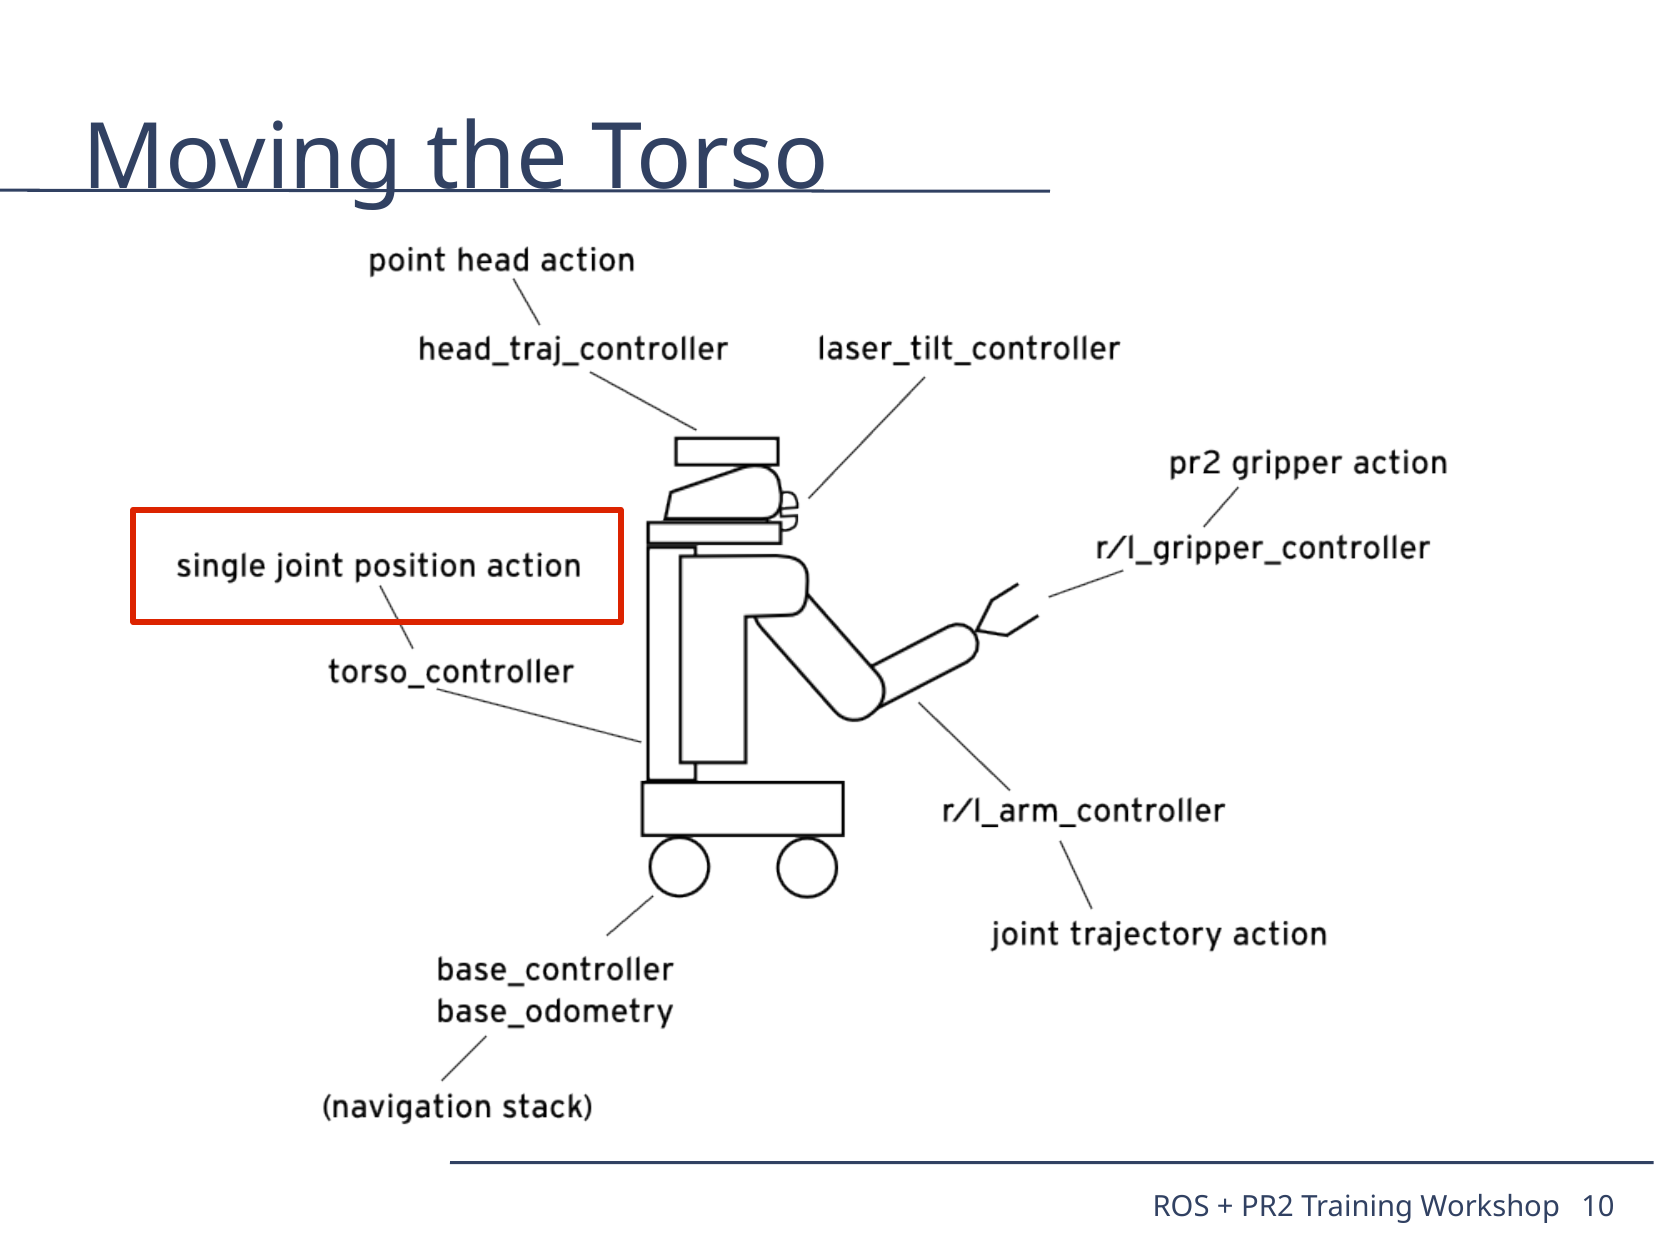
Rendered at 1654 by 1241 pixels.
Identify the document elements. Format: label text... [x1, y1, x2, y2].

picture [150, 162, 1484, 1163]
picture [150, 513, 618, 619]
title Moving the Torso [82, 49, 1571, 257]
